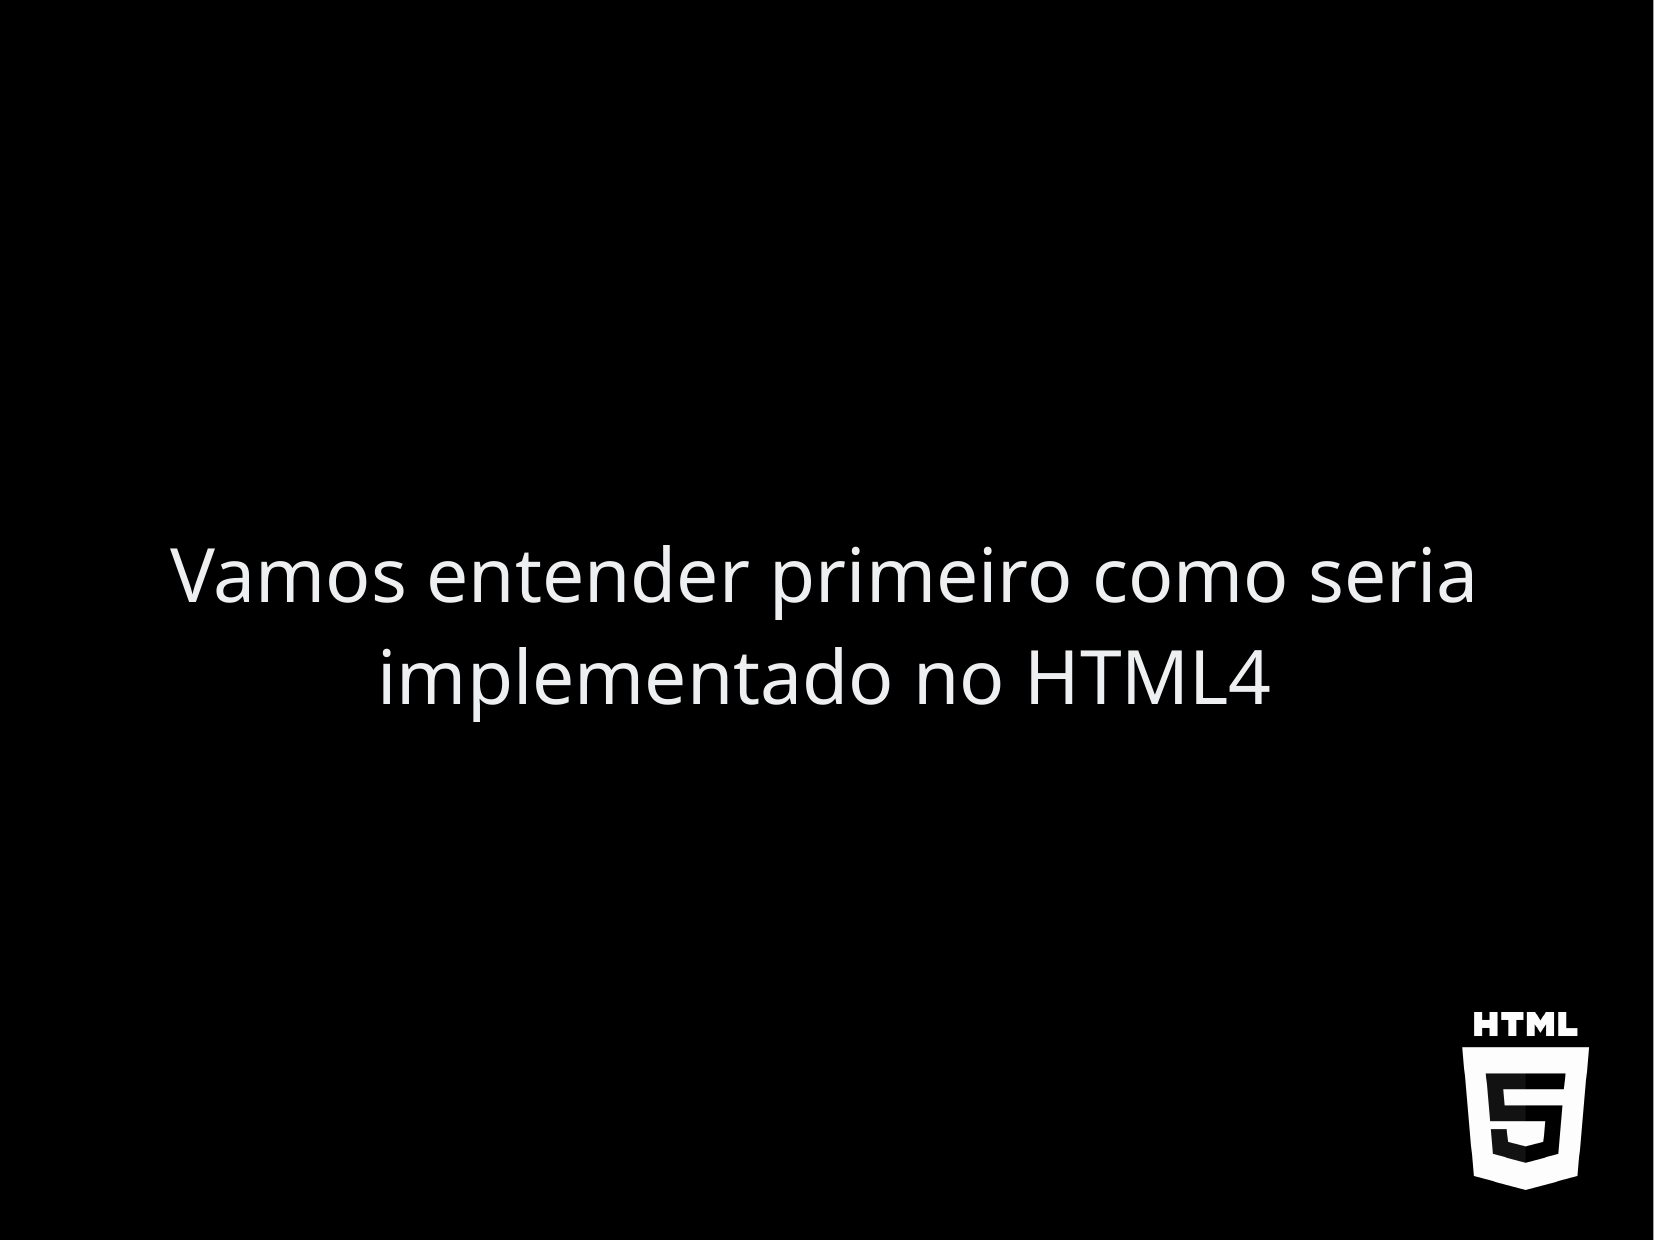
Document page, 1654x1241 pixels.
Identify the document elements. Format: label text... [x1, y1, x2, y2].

picture [1436, 1012, 1615, 1190]
title Vamos entender primeiro como seria implementado no HTML4 [75, 528, 1576, 721]
